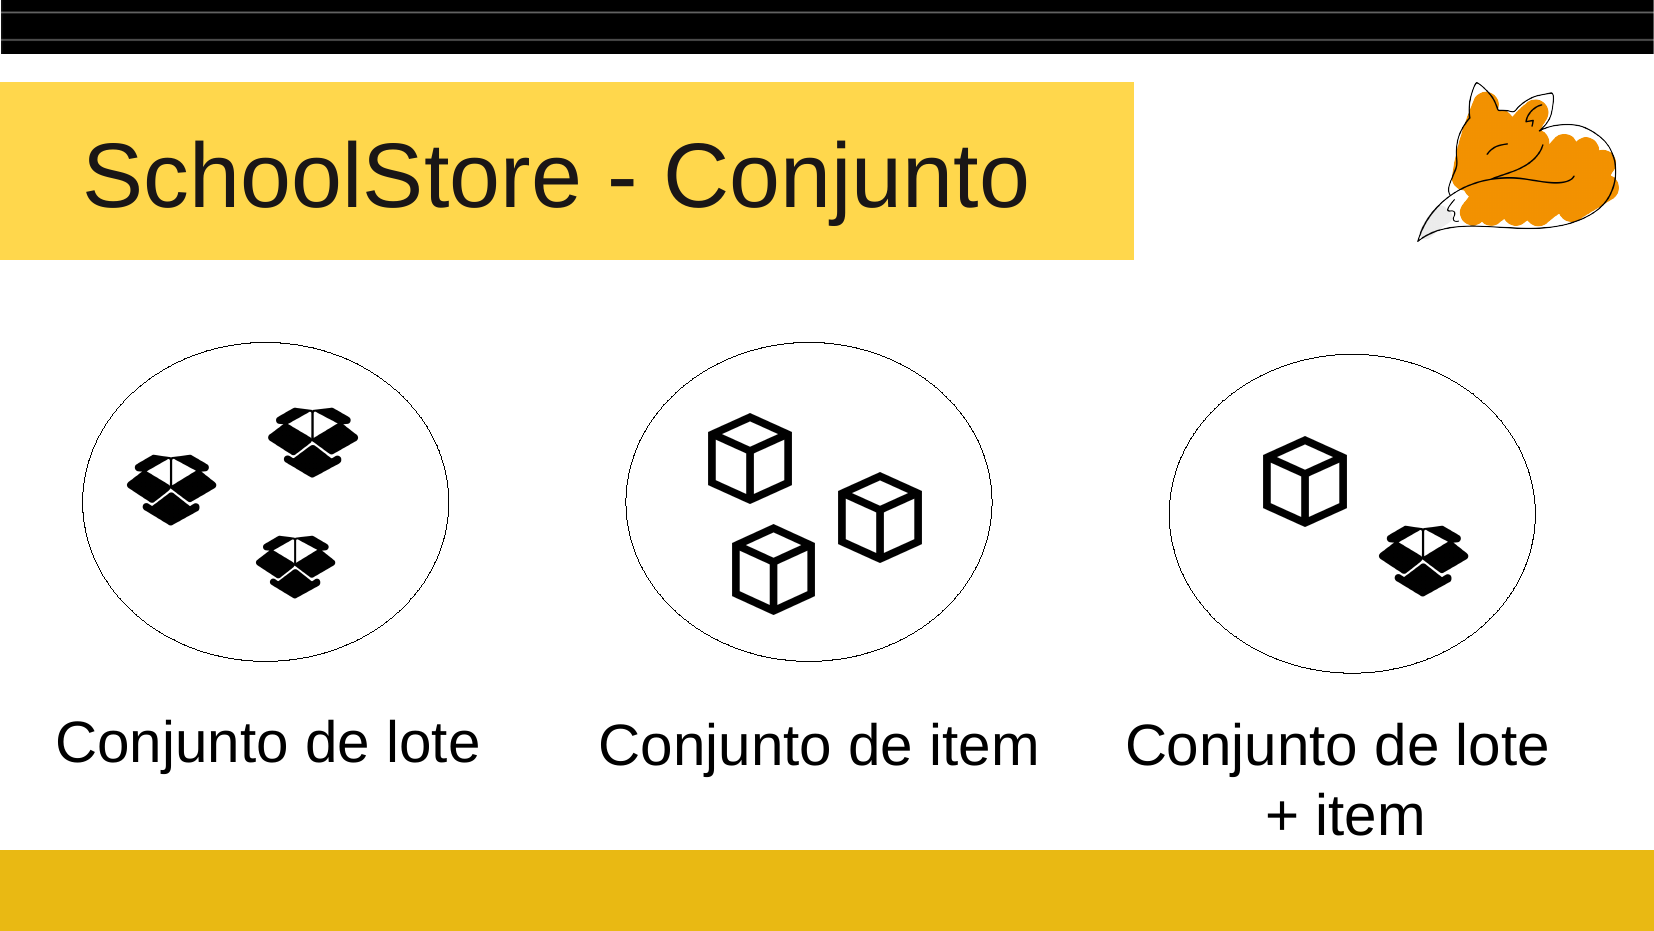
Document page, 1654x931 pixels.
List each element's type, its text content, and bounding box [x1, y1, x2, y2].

picture [838, 472, 922, 563]
text_box [0, 850, 1654, 931]
text_box SchoolStore - Conjunto [82, 115, 1229, 226]
text_box Conjunto de lote + item [1110, 699, 1582, 850]
text_box [0, 82, 1134, 260]
picture [1417, 82, 1619, 242]
picture [118, 436, 225, 544]
picture [1263, 436, 1347, 528]
picture [708, 413, 792, 504]
text_box Conjunto de lote [40, 696, 497, 782]
text_box [1169, 354, 1536, 674]
picture [732, 524, 815, 615]
picture [248, 519, 343, 615]
text_box [82, 342, 449, 662]
picture [1370, 507, 1477, 615]
picture [1, 0, 1654, 54]
text_box [625, 342, 993, 662]
picture [259, 389, 367, 497]
text_box Conjunto de item [584, 699, 1056, 785]
